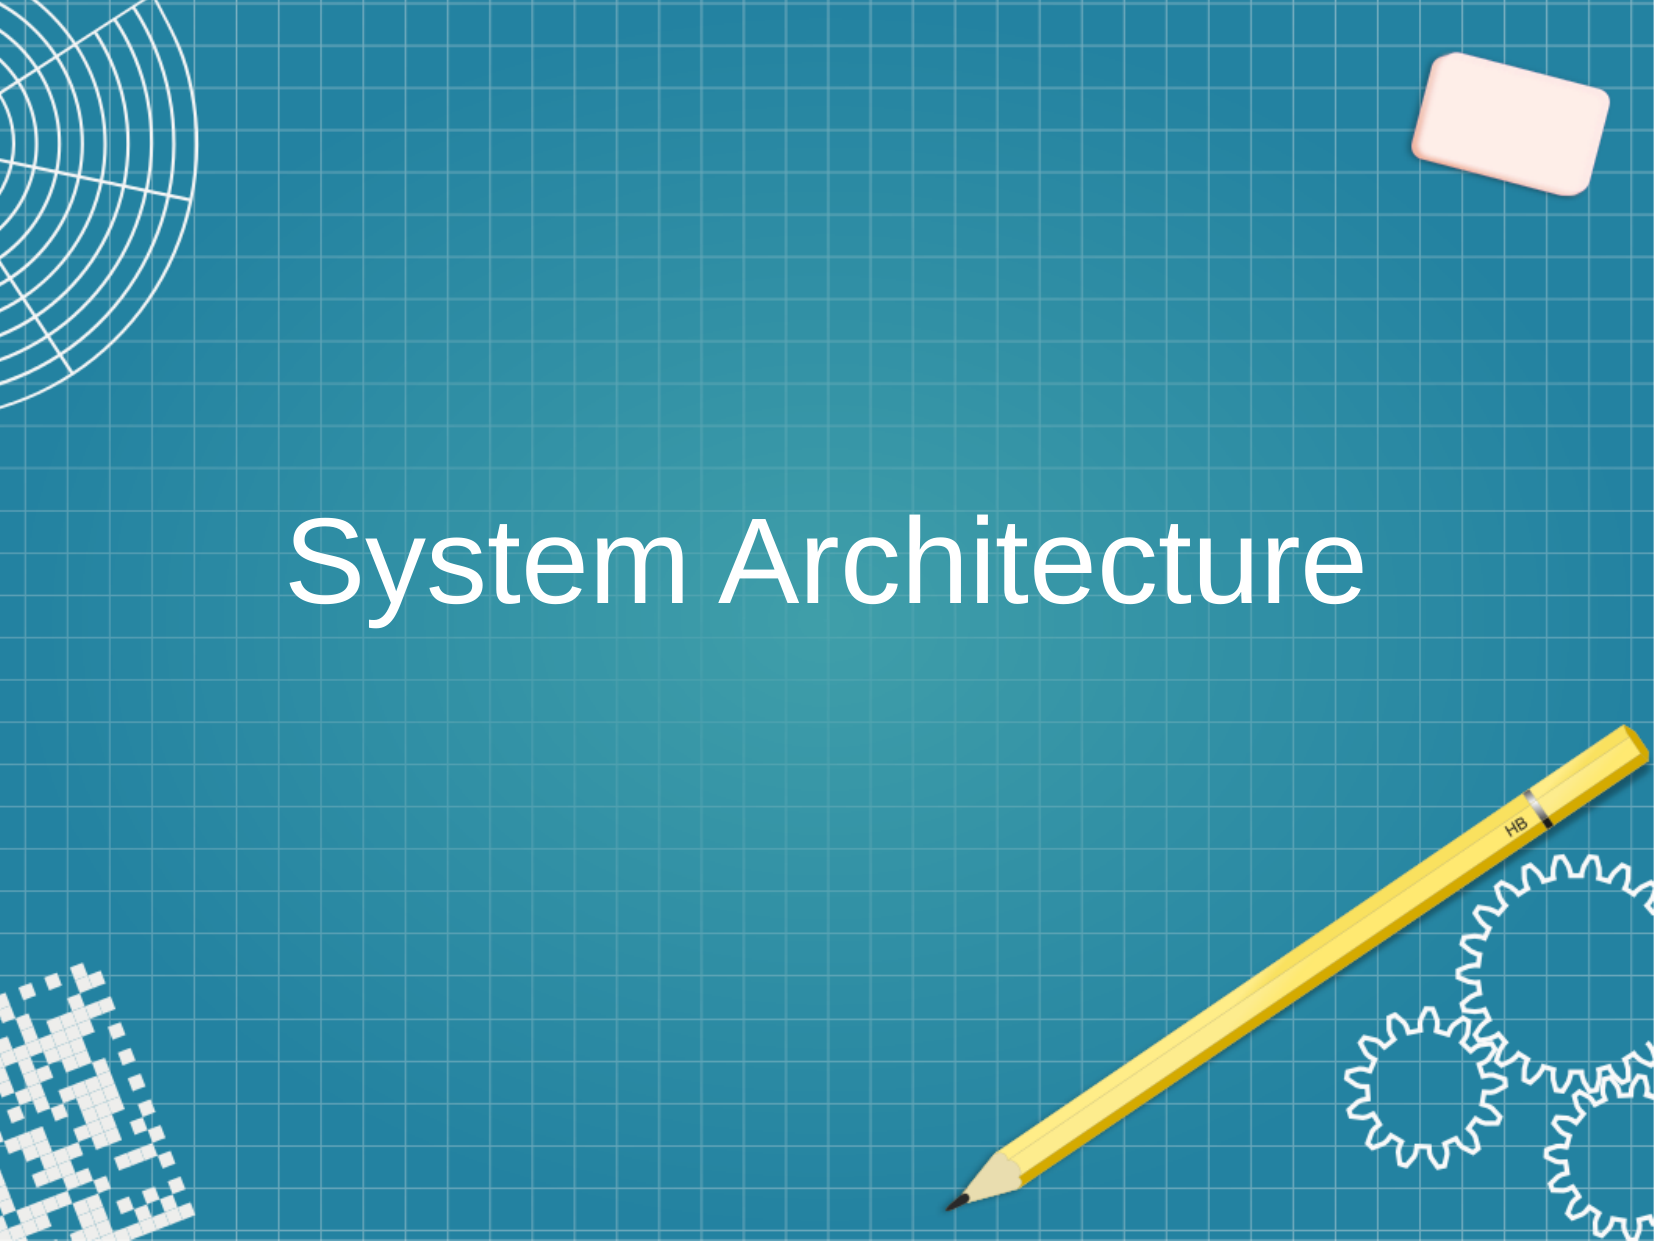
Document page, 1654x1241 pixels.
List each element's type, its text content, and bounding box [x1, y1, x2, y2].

picture [0, 0, 1654, 1241]
title System Architecture [82, 419, 1571, 703]
